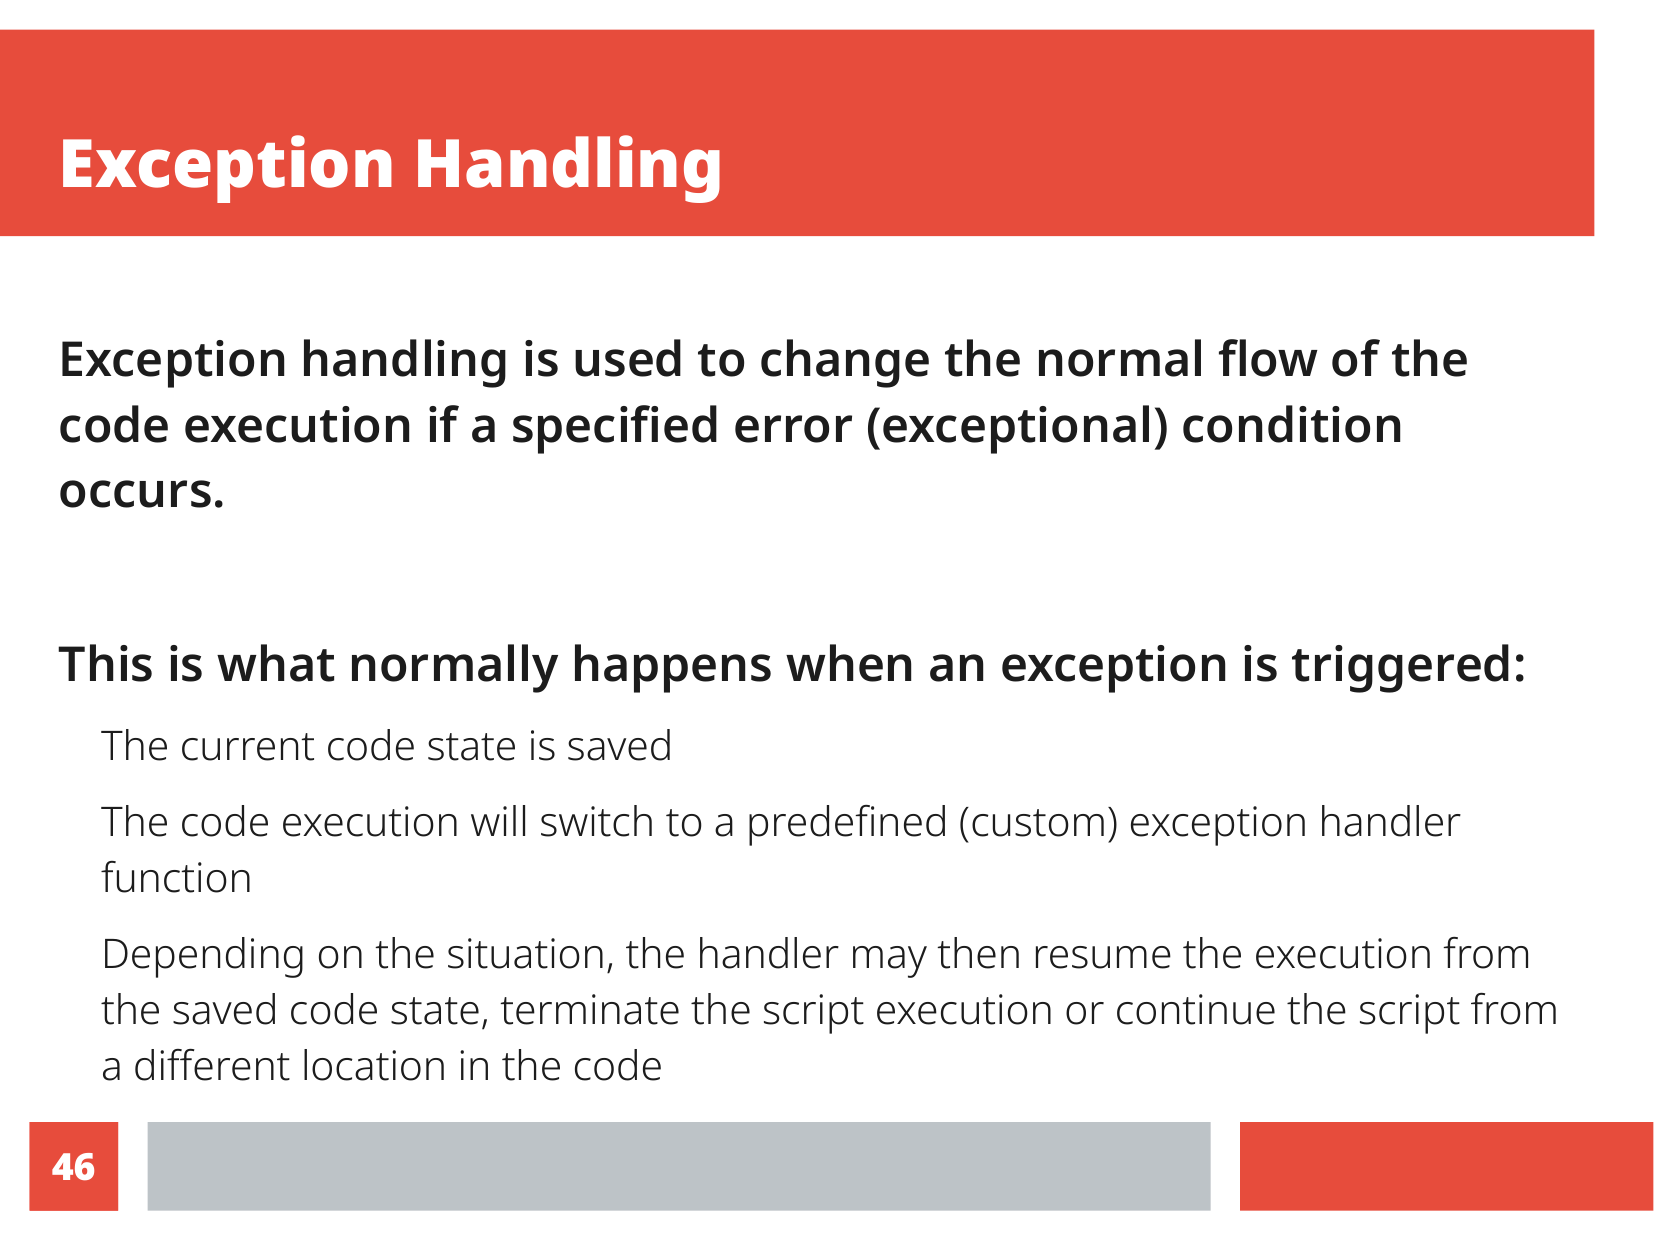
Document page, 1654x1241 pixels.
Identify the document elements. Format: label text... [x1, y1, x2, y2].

title Exception Handling [59, 59, 1595, 207]
list Exception handling is used to change the normal flow of the code execution if a specified error (exceptional) condition occurs. This is what normally happens when an exception is triggered: The current code state is saved The code execution will switch to a predefined (custom) exception handler function Depending on the situation, the handler may then resume the execution from the saved code state, terminate the script execution or continue the script from a different location in the code [59, 324, 1565, 1093]
